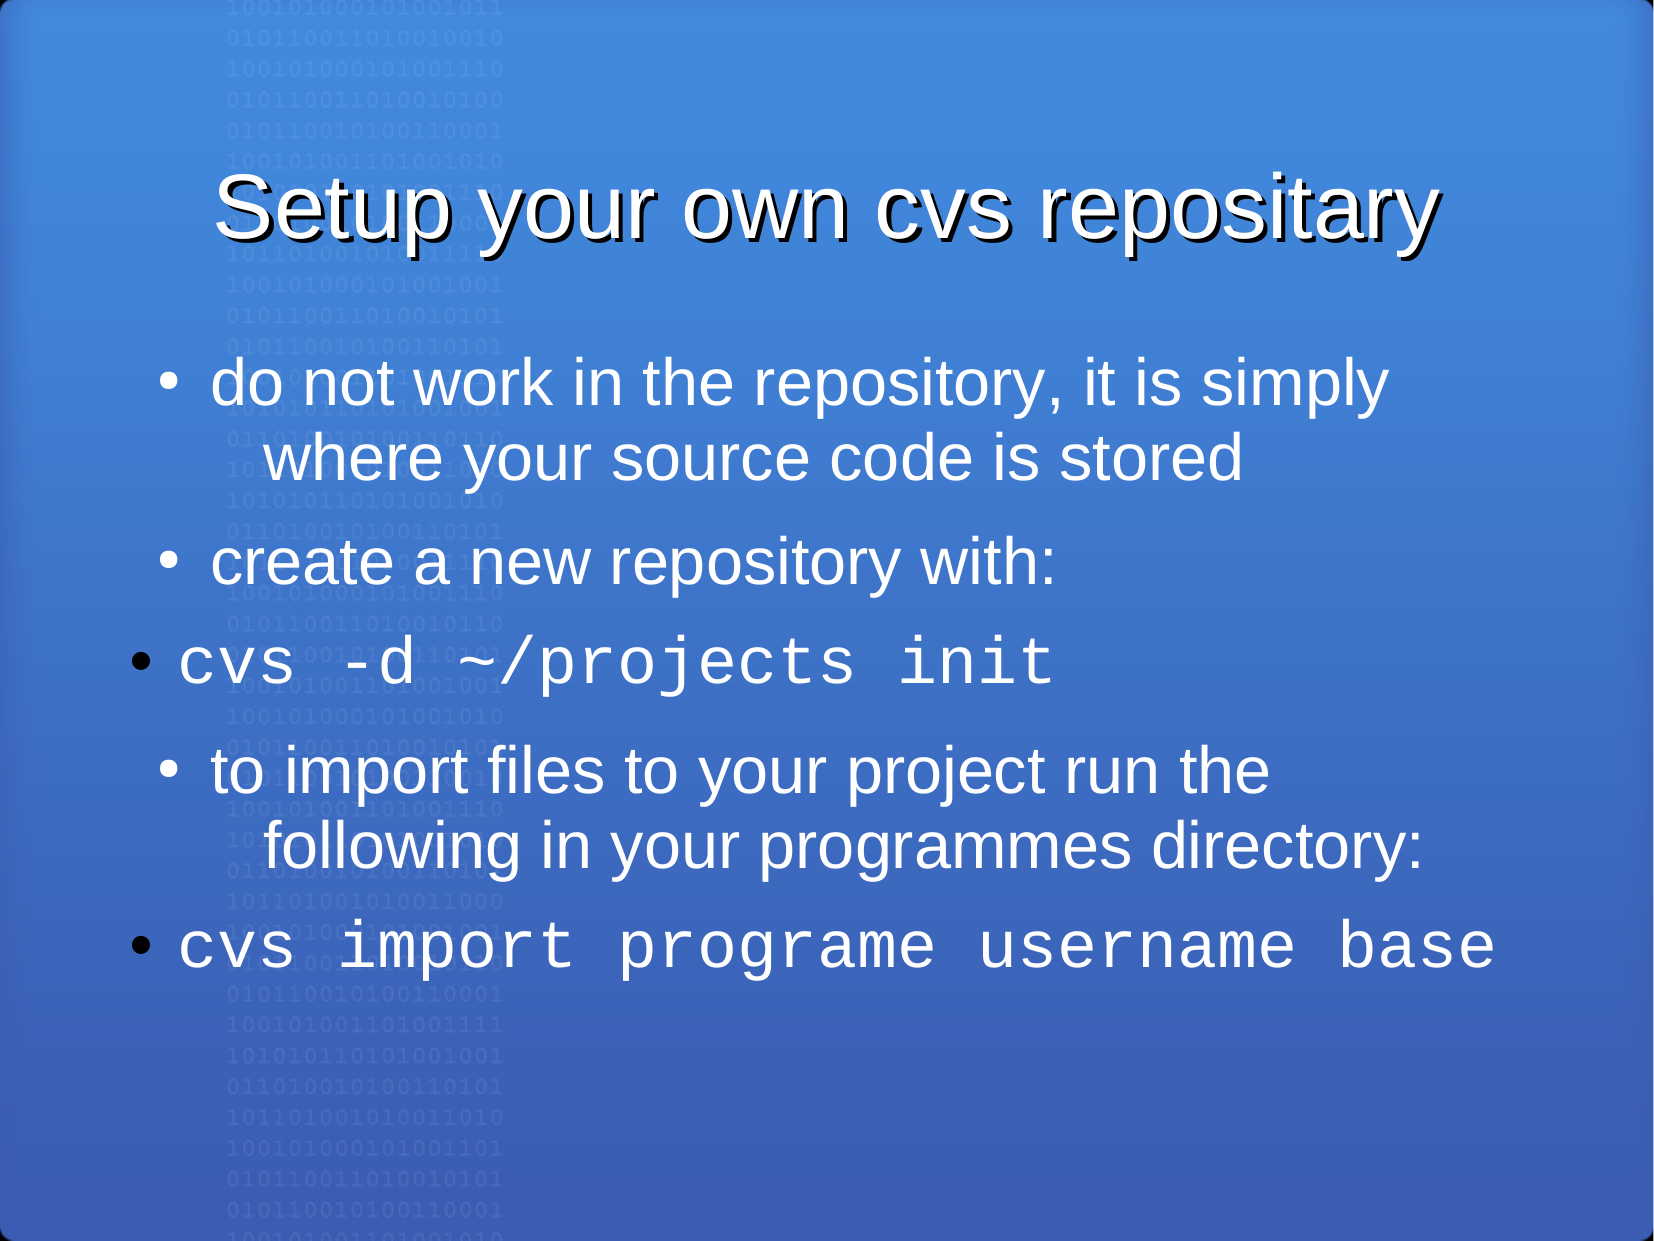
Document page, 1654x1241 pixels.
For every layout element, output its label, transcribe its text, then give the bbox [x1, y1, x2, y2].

list do not work in the repository, it is simply where your source code is stored create a new repository with: cvs -d ~/projects init to import files to your project run the following in your programmes directory: cvs import programe username base [121, 344, 1534, 1127]
picture [0, 0, 1654, 1241]
title Setup your own cvs repositary [121, 102, 1534, 311]
